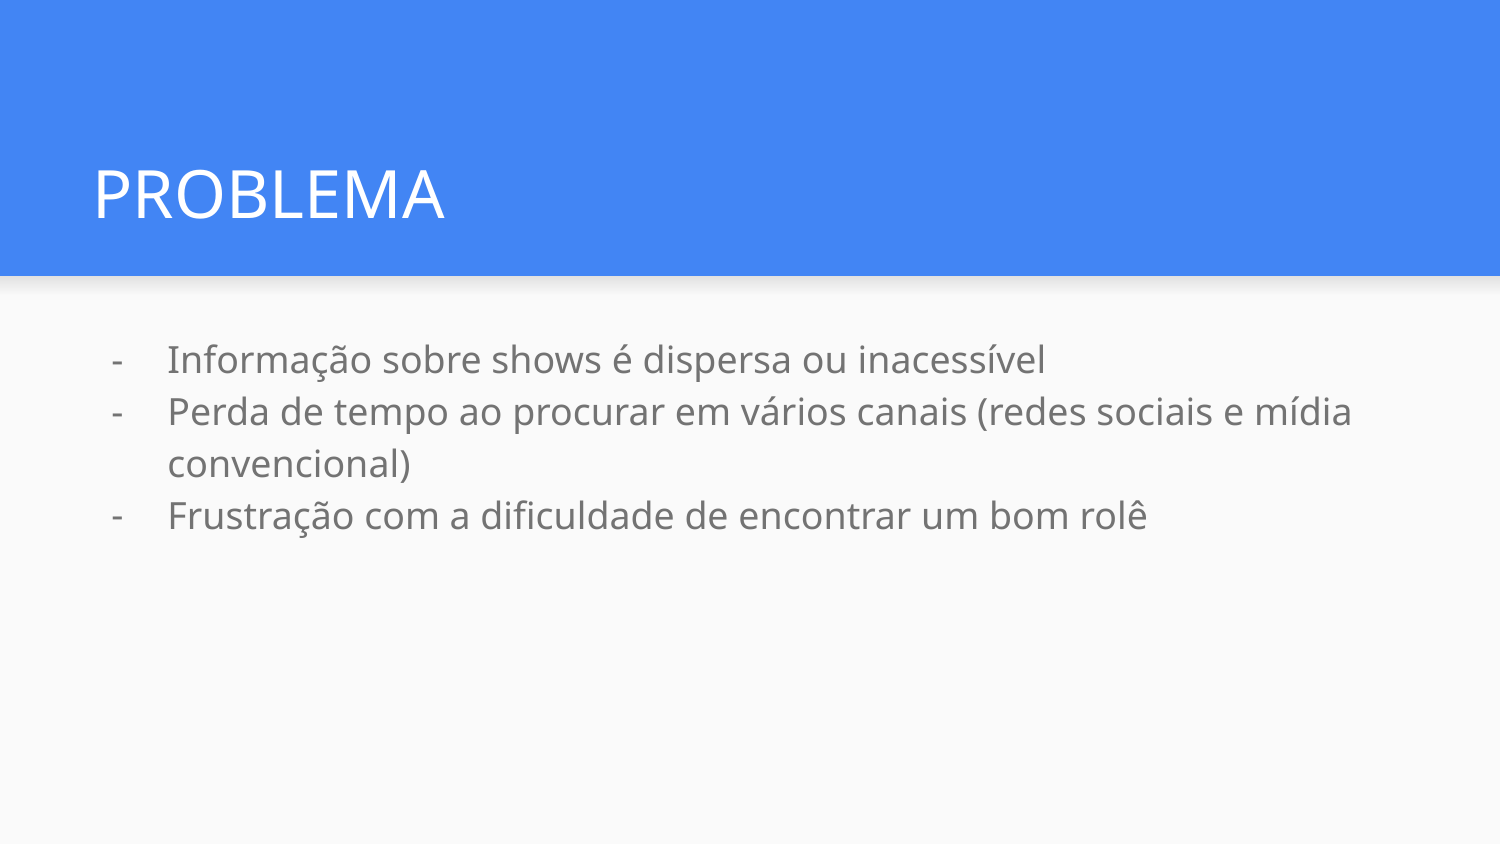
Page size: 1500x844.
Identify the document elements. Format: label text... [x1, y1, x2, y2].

list Informação sobre shows é dispersa ou inacessível Perda de tempo ao procurar em vários canais (redes sociais e mídia convencional) Frustração com a dificuldade de encontrar um bom rolê [77, 314, 1427, 760]
title PROBLEMA [77, 121, 1427, 248]
